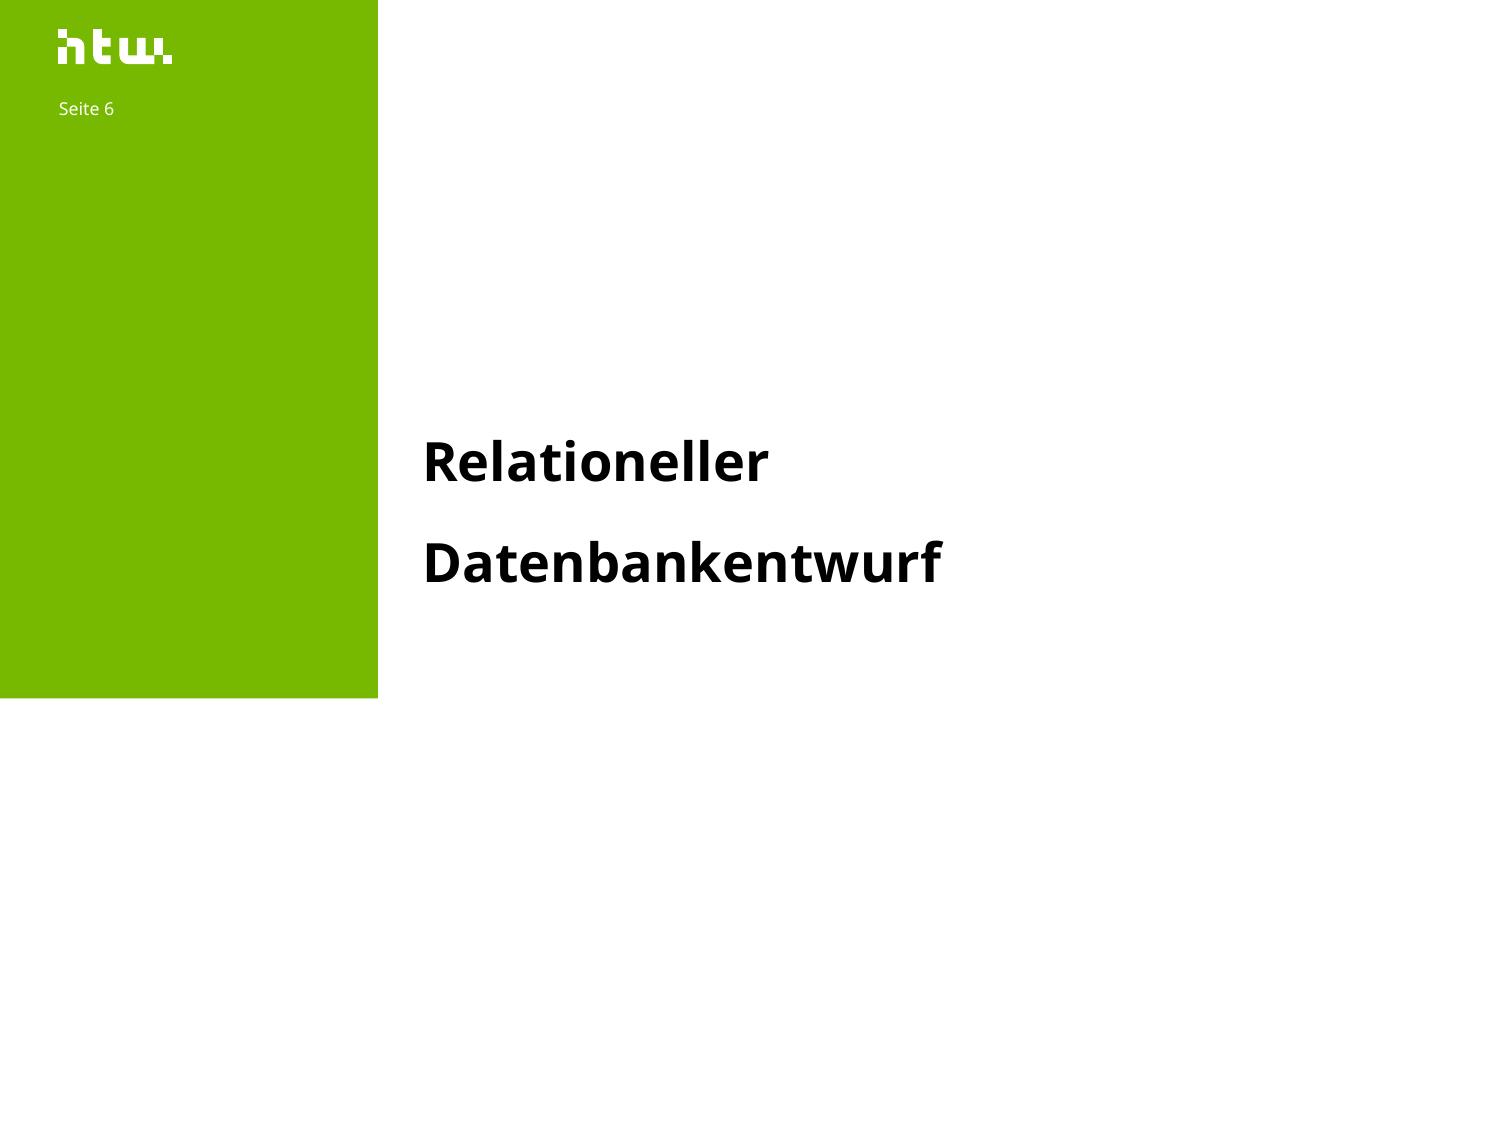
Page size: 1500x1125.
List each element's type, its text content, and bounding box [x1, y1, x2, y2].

list Relationeller Datenbankentwurf [407, 413, 1465, 1089]
